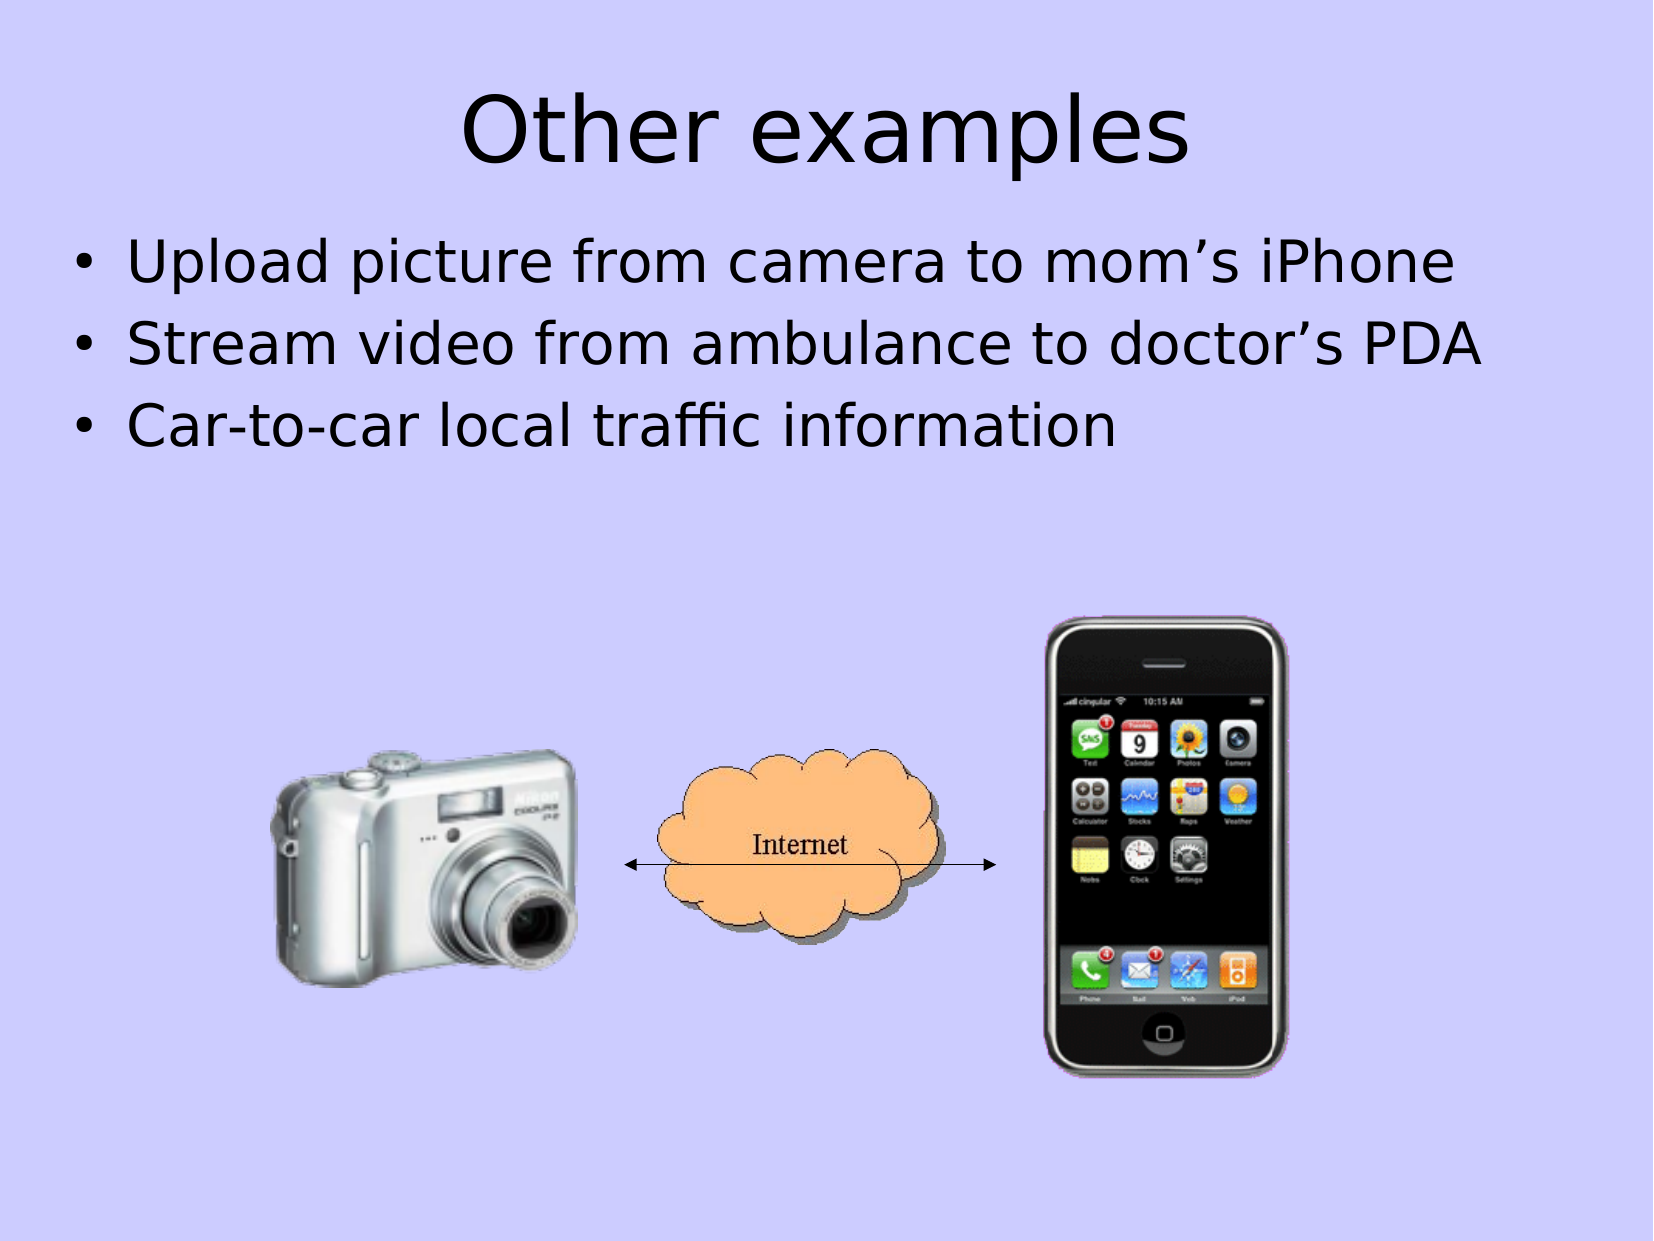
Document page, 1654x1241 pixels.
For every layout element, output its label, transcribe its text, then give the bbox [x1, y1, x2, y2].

picture [657, 865, 946, 946]
picture [1042, 614, 1291, 1081]
title Other examples [55, 41, 1598, 220]
picture [270, 749, 578, 988]
list Upload picture from camera to mom’s iPhone Stream video from ambulance to doctor’s PDA Car-to-car local traffic information [41, 220, 1612, 595]
picture [657, 749, 946, 864]
